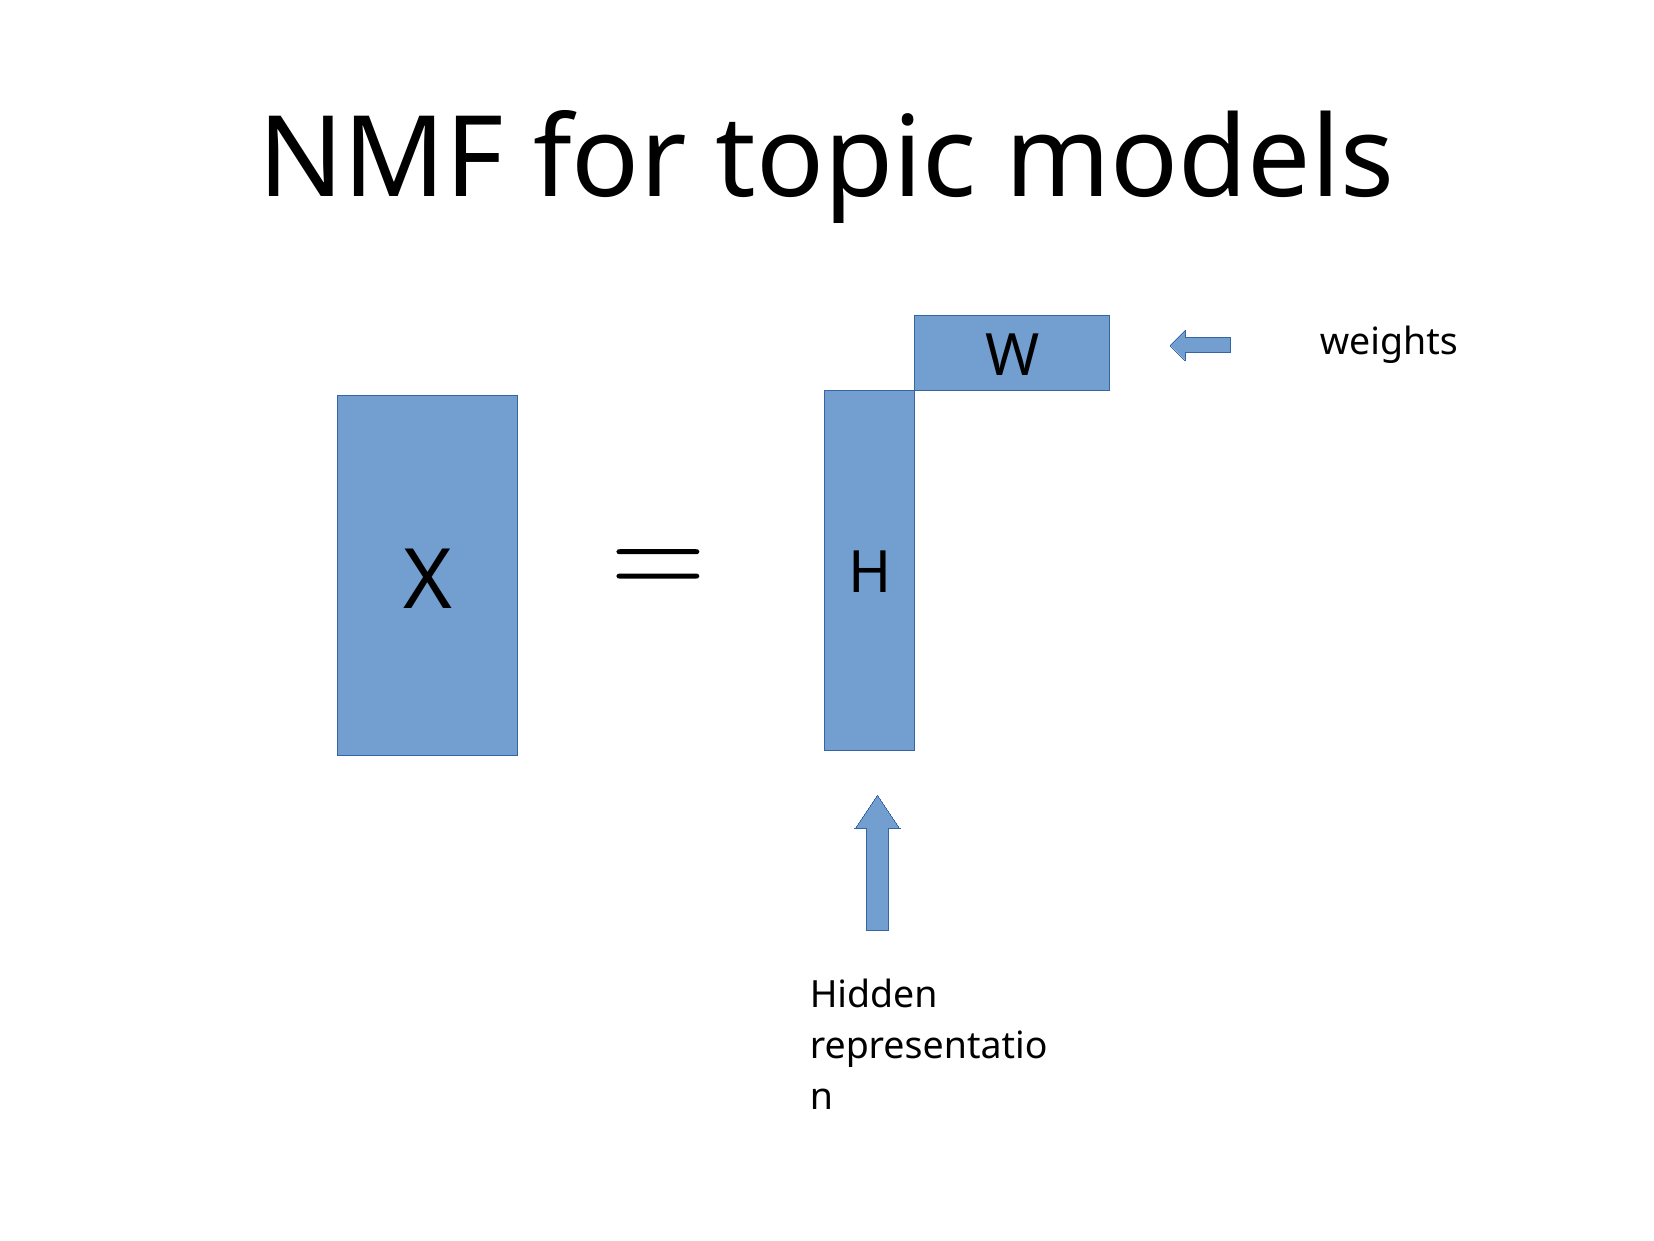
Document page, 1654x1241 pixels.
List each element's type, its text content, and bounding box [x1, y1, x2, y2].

text_box W [914, 315, 1110, 391]
text_box [854, 795, 901, 931]
text_box X [337, 395, 518, 756]
text_box [1170, 330, 1231, 361]
text_box weights [1305, 307, 1561, 361]
text_box Hidden representation [794, 959, 1065, 1051]
text_box H [824, 390, 915, 751]
title NMF for topic models [82, 49, 1571, 257]
text_box [609, 549, 706, 579]
